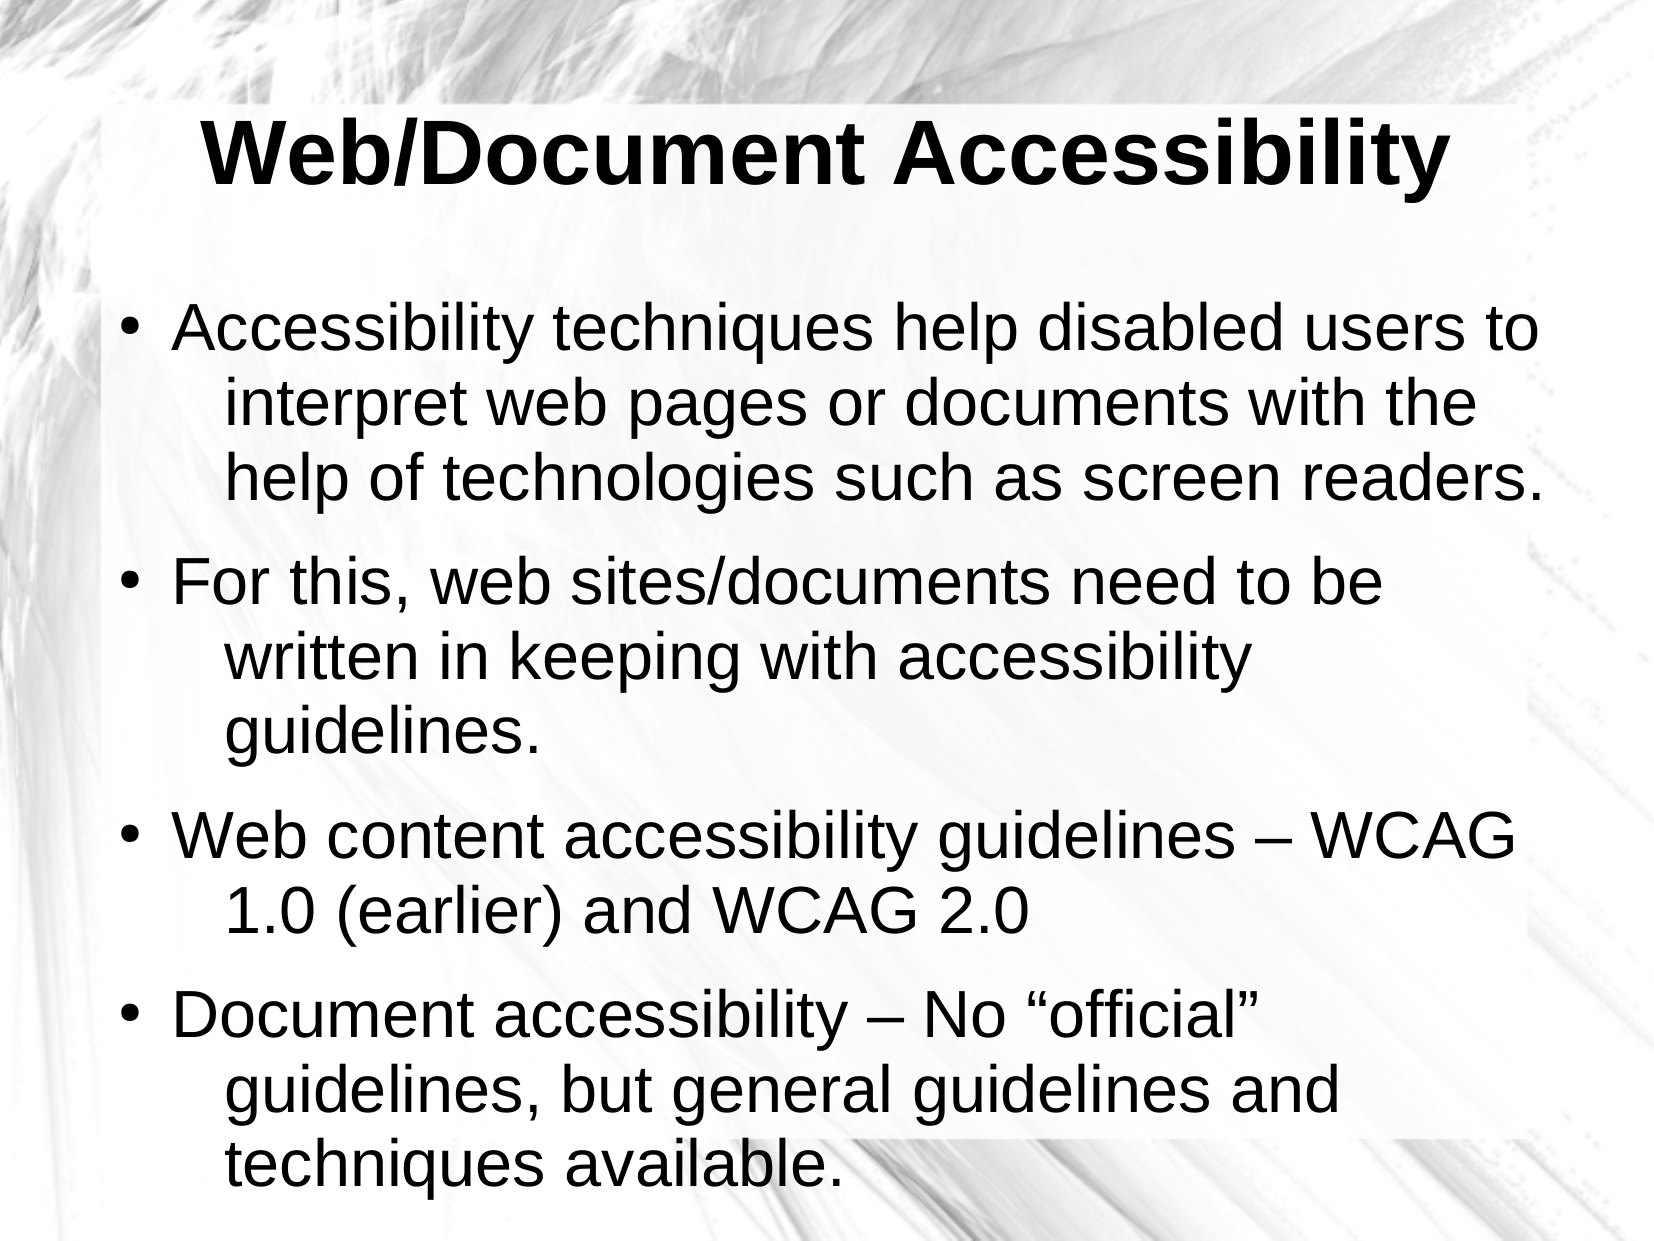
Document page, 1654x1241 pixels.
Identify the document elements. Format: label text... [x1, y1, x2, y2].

picture [0, 0, 1654, 1241]
title Web/Document Accessibility [82, 56, 1571, 250]
list Accessibility techniques help disabled users to interpret web pages or documents with the help of technologies such as screen readers. For this, web sites/documents need to be written in keeping with accessibility guidelines. Web content accessibility guidelines – WCAG 1.0 (earlier) and WCAG 2.0 Document accessibility – No “official” guidelines, but general guidelines and techniques available. [82, 290, 1571, 1202]
